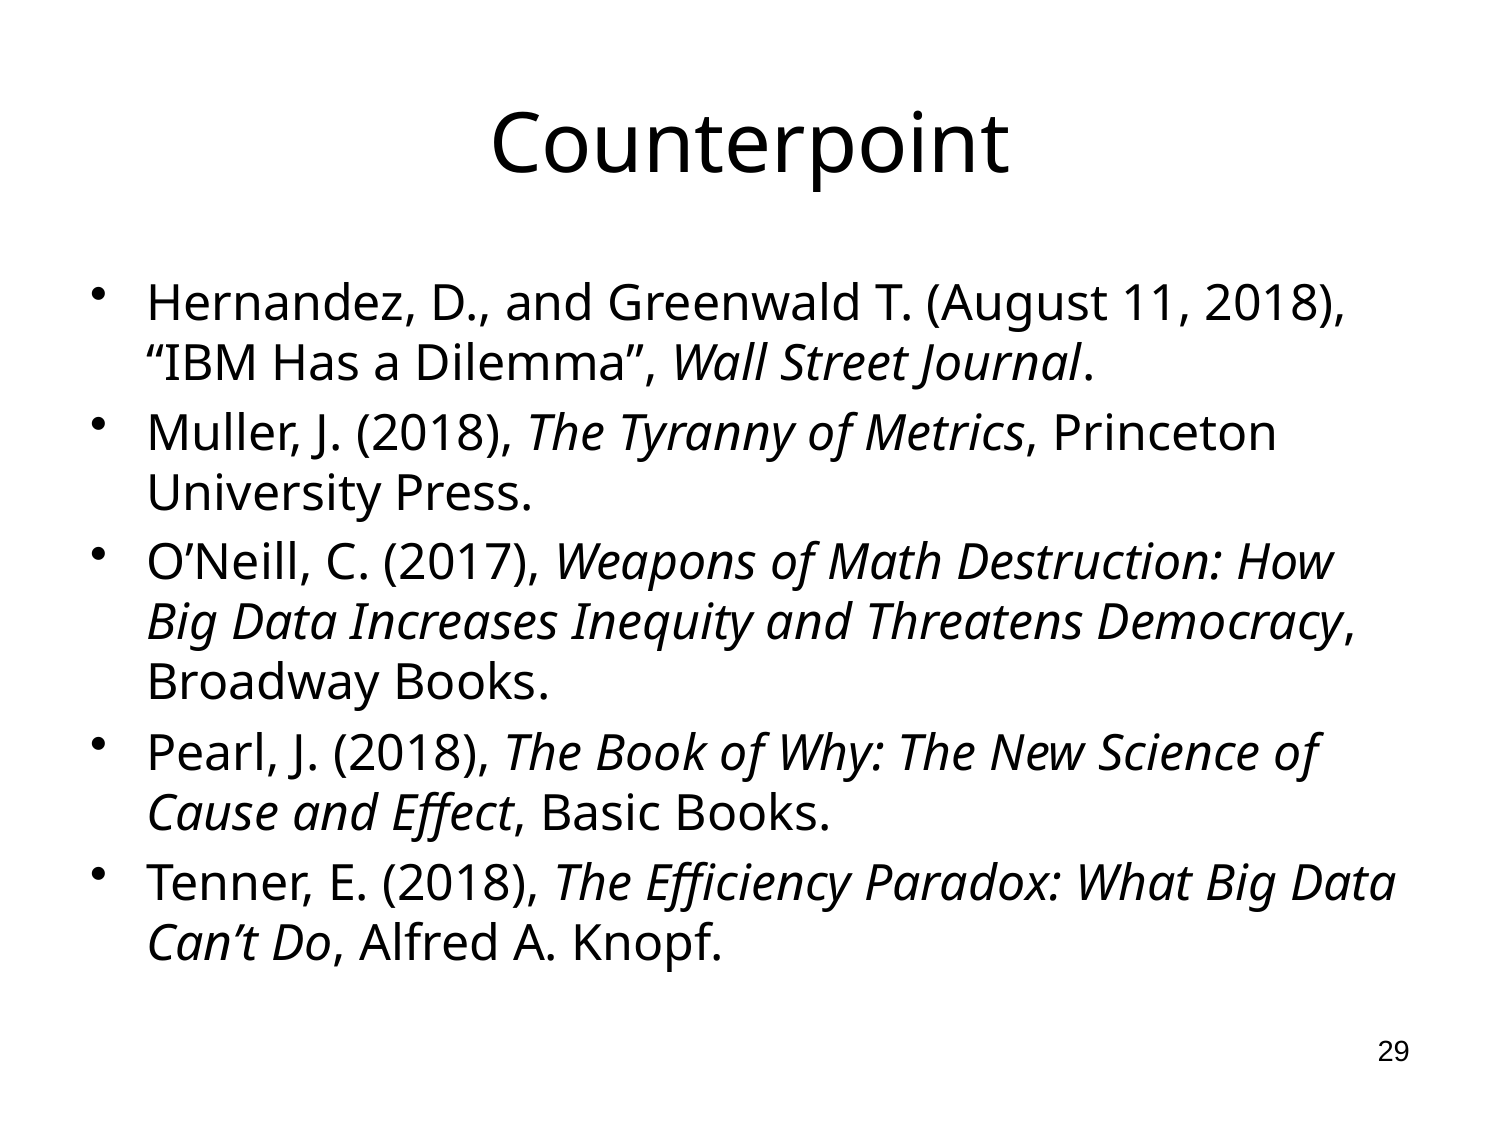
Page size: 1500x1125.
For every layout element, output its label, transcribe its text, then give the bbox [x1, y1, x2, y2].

title Counterpoint [75, 45, 1425, 233]
slide_number <number> [1074, 1024, 1425, 1103]
list Hernandez, D., and Greenwald T. (August 11, 2018), “IBM Has a Dilemma”, Wall Street Journal. Muller, J. (2018), The Tyranny of Metrics, Princeton University Press. O’Neill, C. (2017), Weapons of Math Destruction: How Big Data Increases Inequity and Threatens Democracy, Broadway Books. Pearl, J. (2018), The Book of Why: The New Science of Cause and Effect, Basic Books. Tenner, E. (2018), The Efficiency Paradox: What Big Data Can’t Do, Alfred A. Knopf. [75, 262, 1425, 1005]
